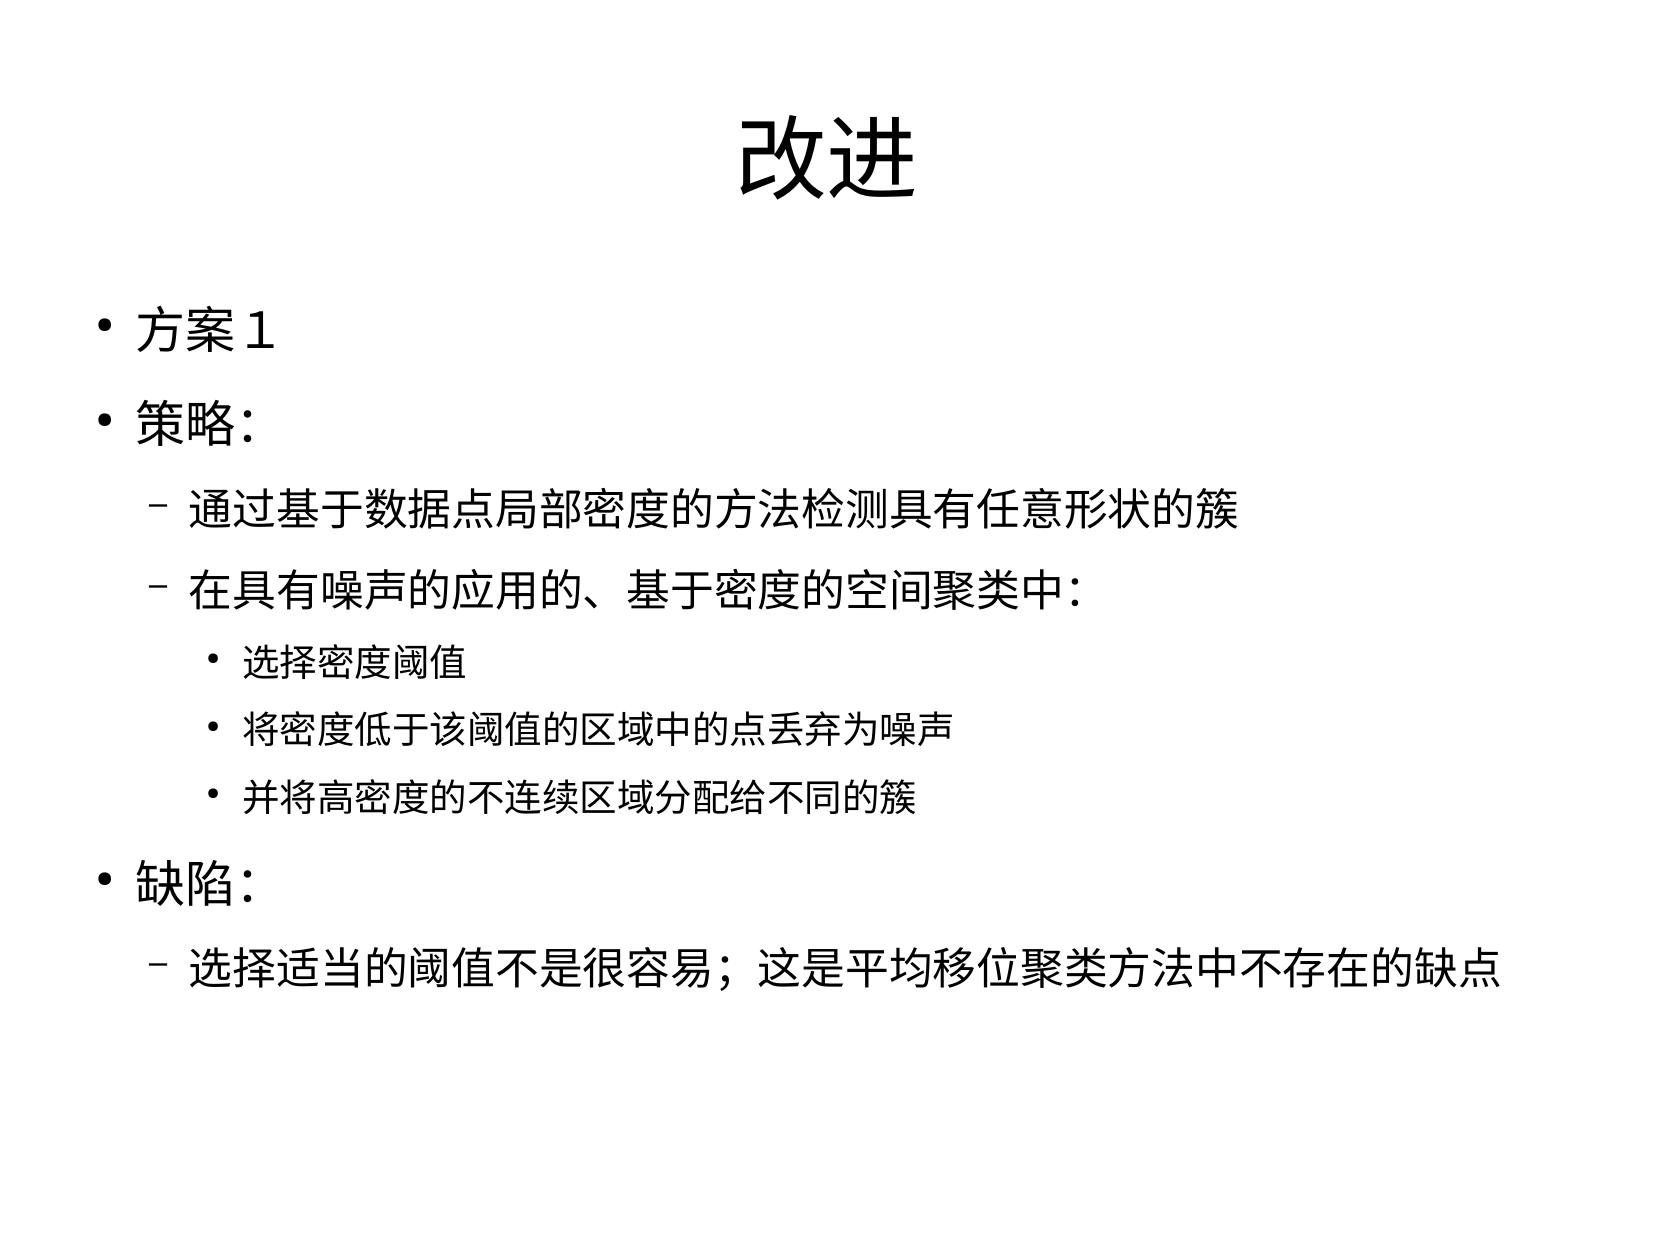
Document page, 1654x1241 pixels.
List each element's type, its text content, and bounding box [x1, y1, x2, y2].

list 方案１ 策略： 通过基于数据点局部密度的方法检测具有任意形状的簇 在具有噪声的应用的、基于密度的空间聚类中： 选择密度阈值 将密度低于该阈值的区域中的点丢弃为噪声 并将高密度的不连续区域分配给不同的簇 缺陷： 选择适当的阈值不是很容易；这是平均移位聚类方法中不存在的缺点 [82, 290, 1571, 1010]
title 改进 [82, 49, 1571, 257]
